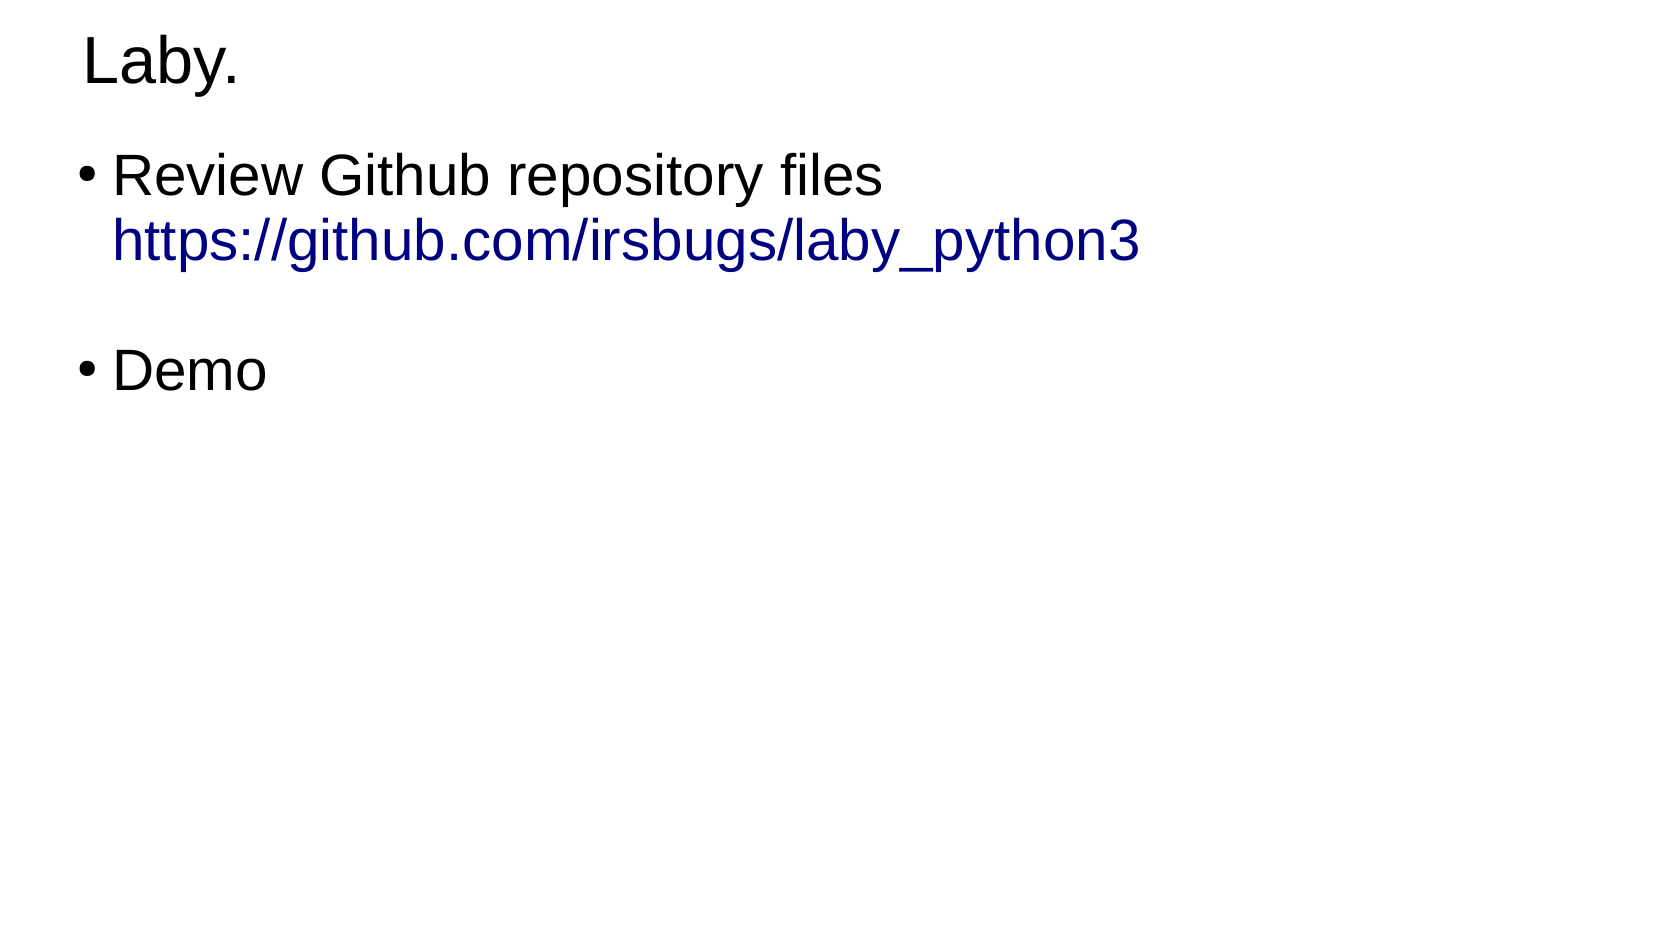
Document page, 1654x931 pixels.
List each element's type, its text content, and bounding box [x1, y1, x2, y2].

title Laby. [82, 22, 1571, 98]
text_box Review Github repository files https://github.com/irsbugs/laby_python3 Demo [76, 142, 1565, 821]
subtitle [82, 129, 1630, 886]
